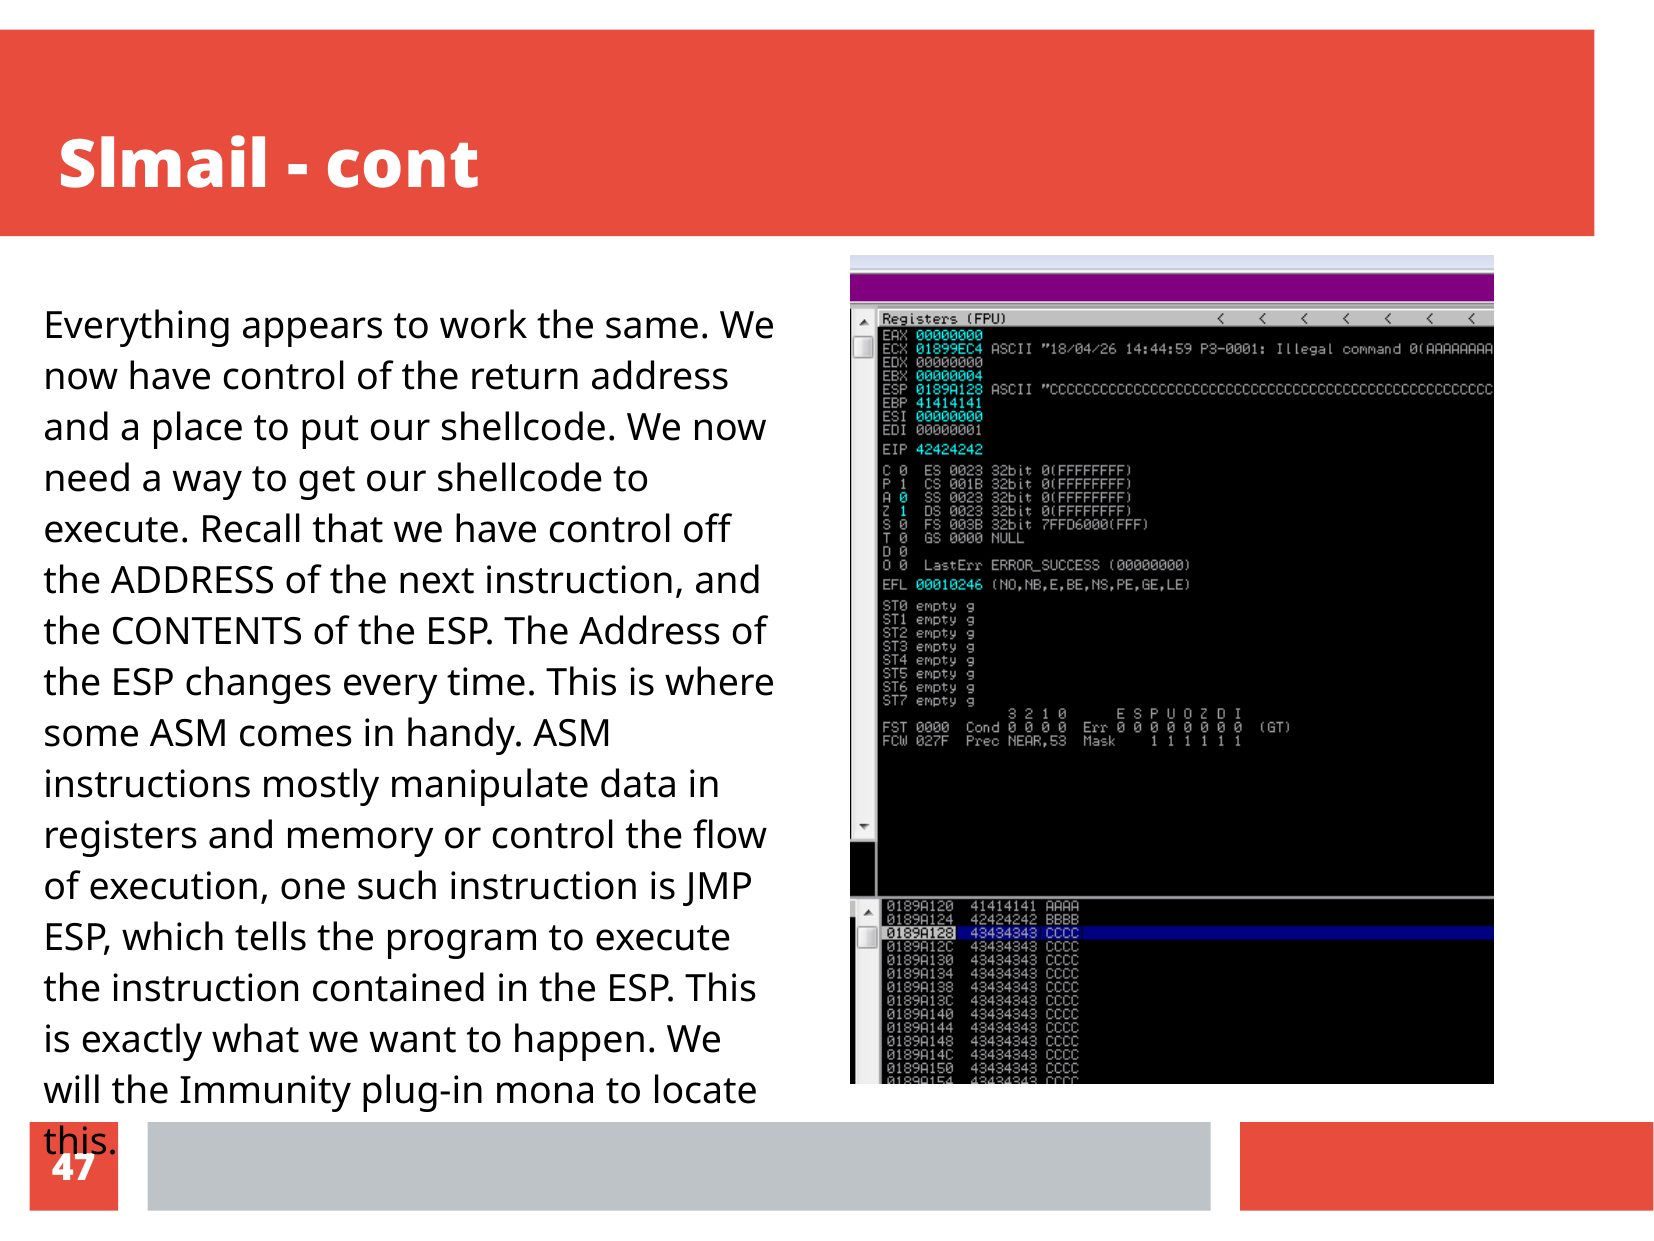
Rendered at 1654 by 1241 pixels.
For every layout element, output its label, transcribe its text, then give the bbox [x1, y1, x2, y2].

text_box Everything appears to work the same. We now have control of the return address and a place to put our shellcode. We now need a way to get our shellcode to execute. Recall that we have control off the ADDRESS of the next instruction, and the CONTENTS of the ESP. The Address of the ESP changes every time. This is where some ASM comes in handy. ASM instructions mostly manipulate data in registers and memory or control the flow of execution, one such instruction is JMP ESP, which tells the program to execute the instruction contained in the ESP. This is exactly what we want to happen. We will the Immunity plug-in mona to locate this. [28, 290, 798, 1090]
title Slmail - cont [59, 59, 1595, 207]
picture [850, 255, 1494, 1084]
